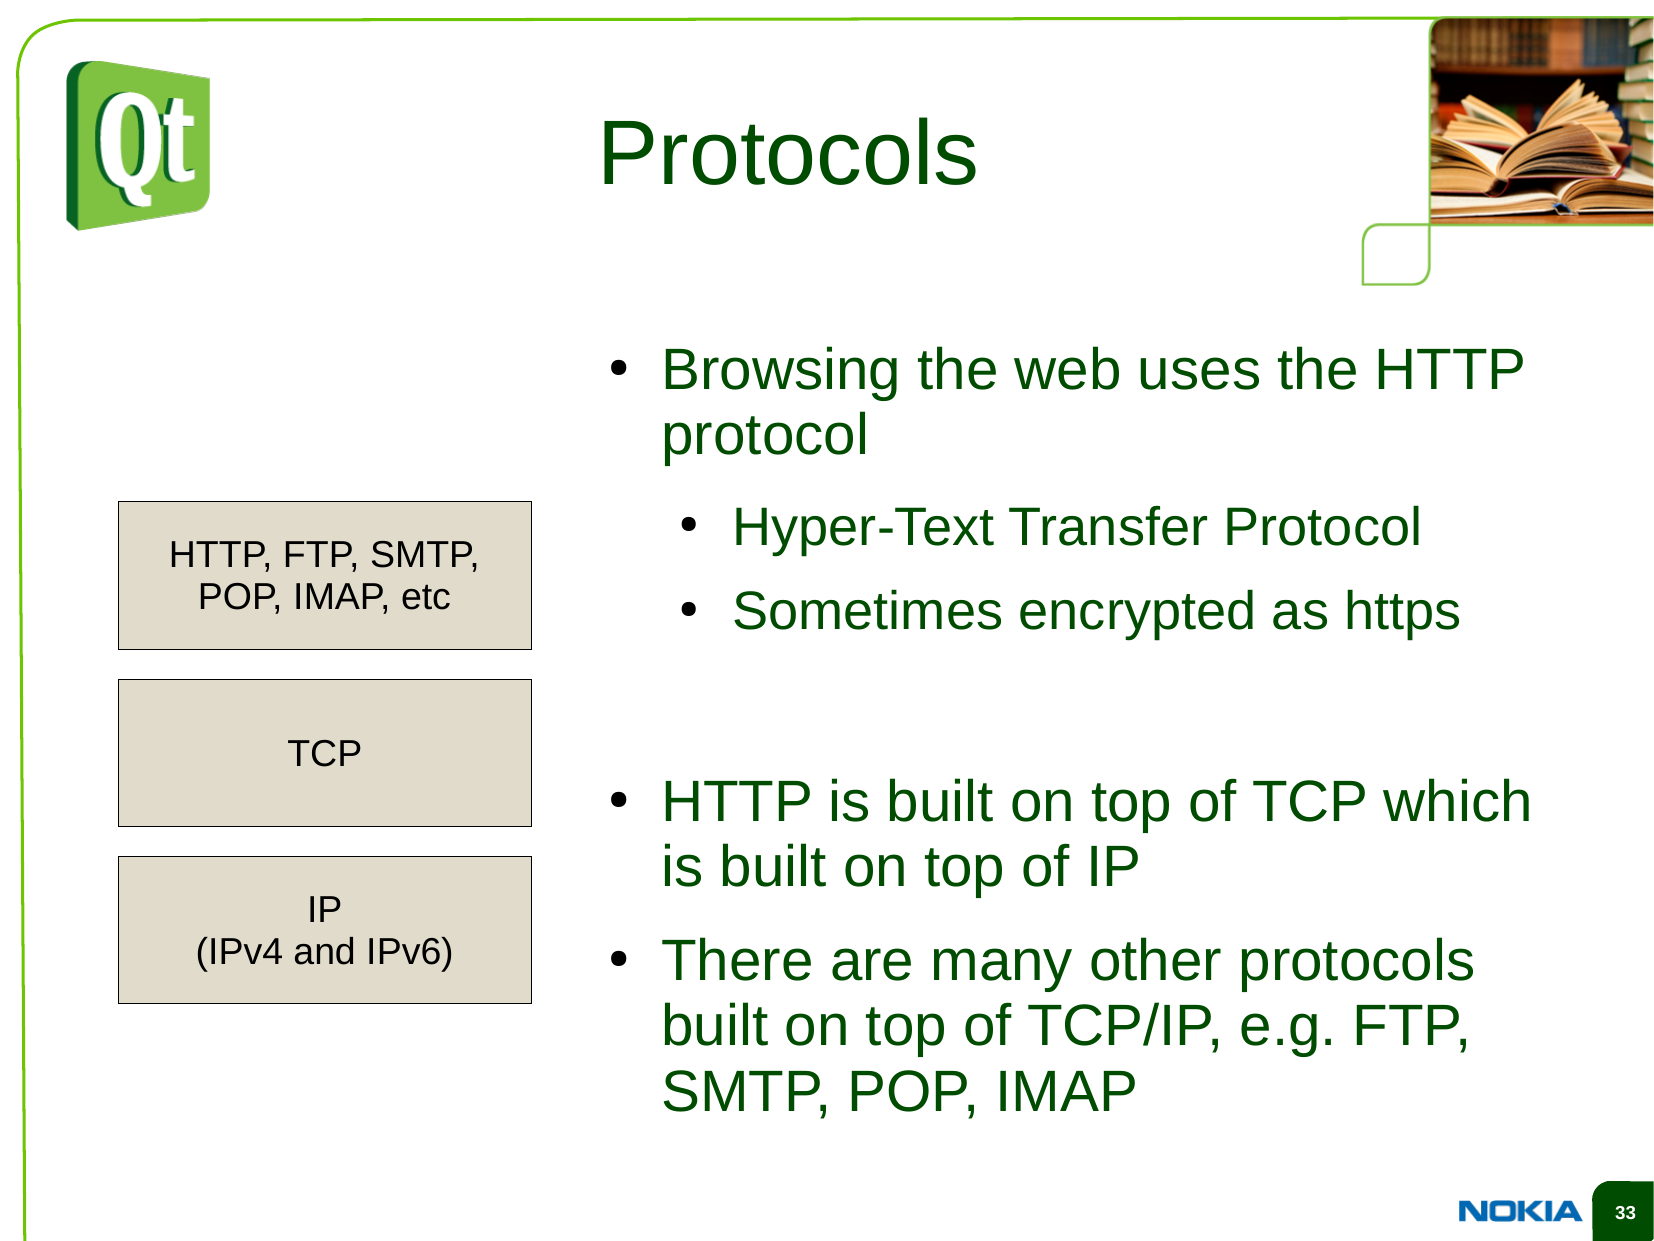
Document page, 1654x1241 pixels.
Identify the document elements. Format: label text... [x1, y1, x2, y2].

text_box IP (IPv4 and IPv6) [118, 856, 532, 1004]
text_box TCP [118, 679, 532, 827]
title Protocols [251, 56, 1327, 250]
picture [1459, 1200, 1583, 1222]
list Browsing the web uses the HTTP protocol Hyper-Text Transfer Protocol Sometimes encrypted as https HTTP is built on top of TCP which is built on top of IP There are many other protocols built on top of TCP/IP, e.g. FTP, SMTP, POP, IMAP [590, 336, 1571, 1124]
picture [1338, 5, 1654, 306]
text_box HTTP, FTP, SMTP, POP, IMAP, etc [118, 501, 532, 650]
picture [66, 61, 210, 231]
